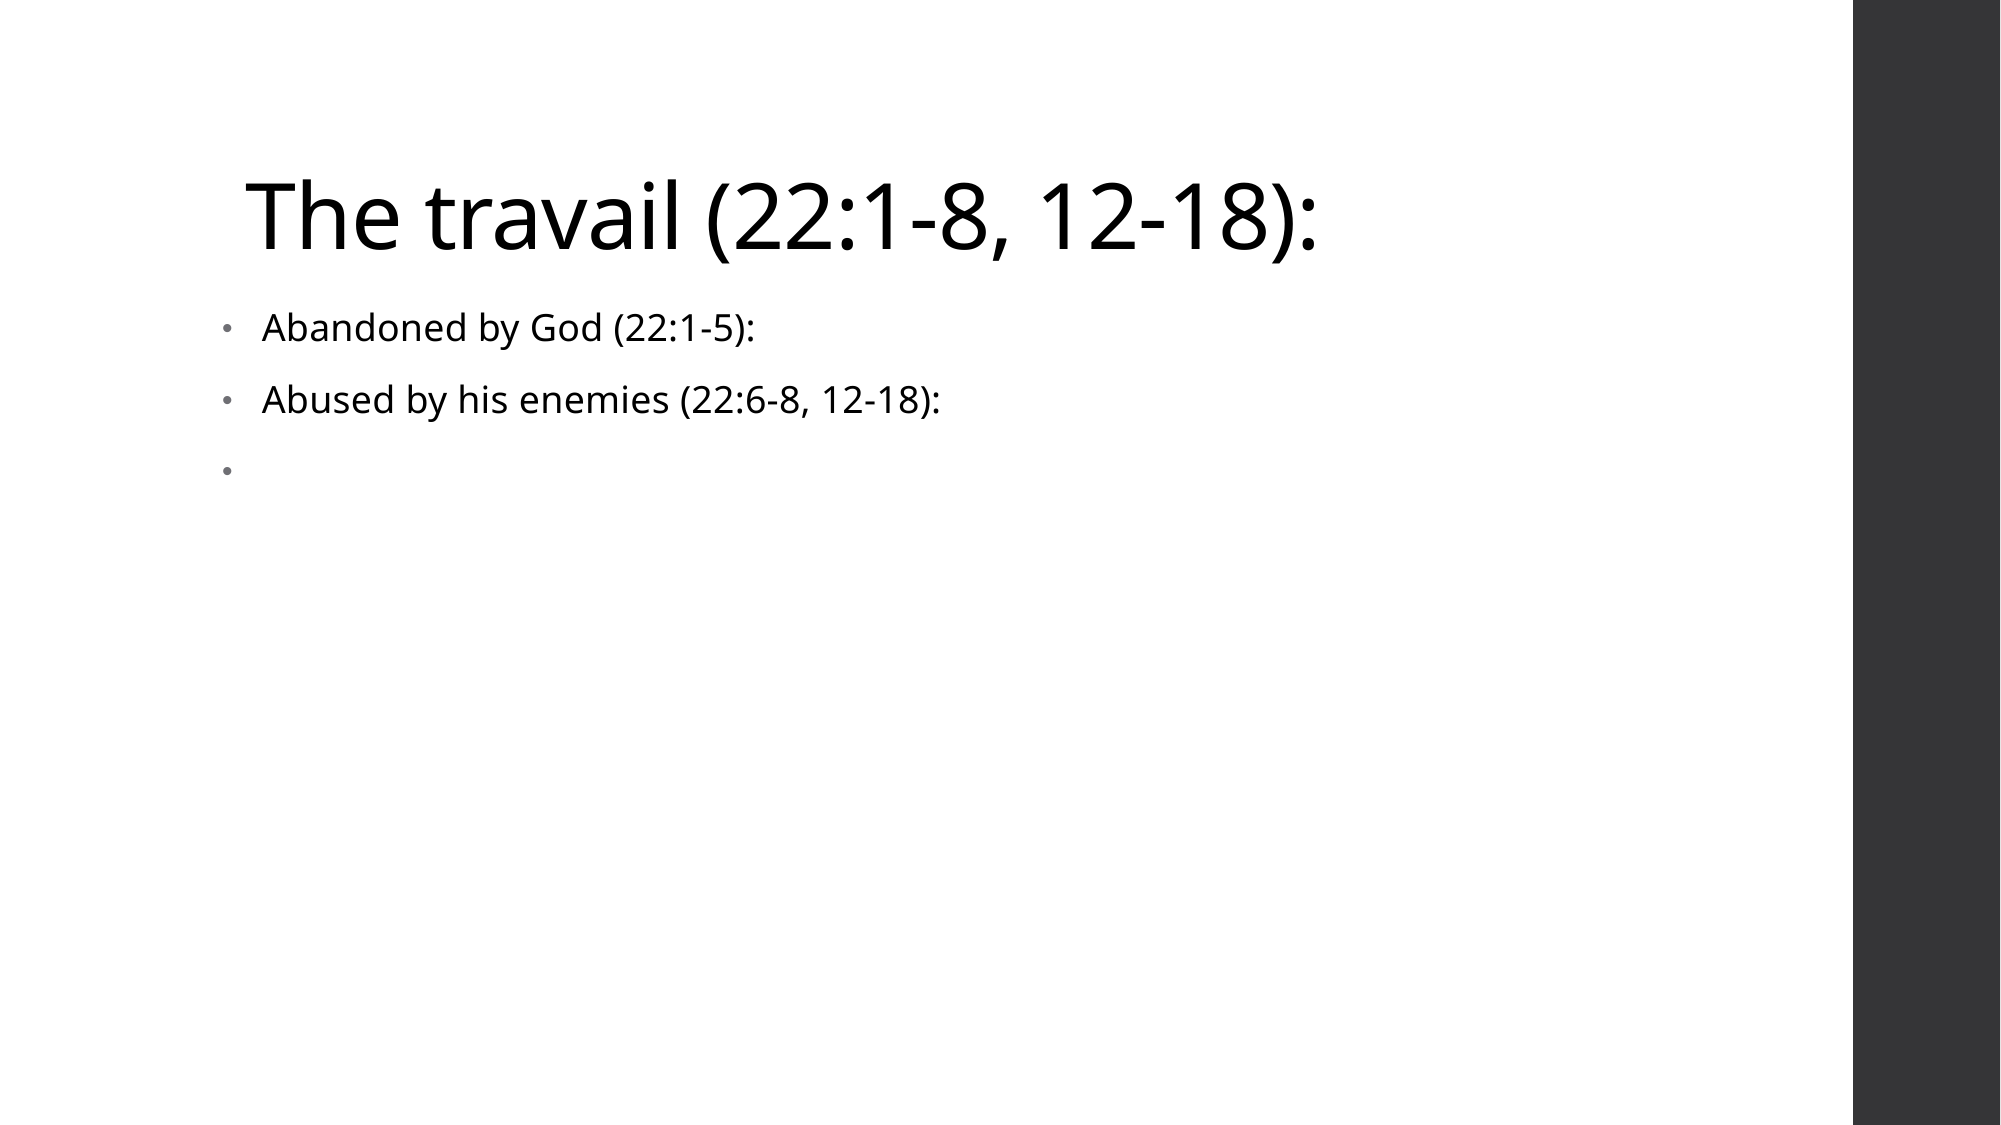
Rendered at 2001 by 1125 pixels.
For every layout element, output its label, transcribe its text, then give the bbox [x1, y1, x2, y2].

list Abandoned by God (22:1-5): Abused by his enemies (22:6-8, 12-18): [206, 299, 1617, 1014]
title The travail (22:1-8, 12-18): [206, 60, 1797, 278]
